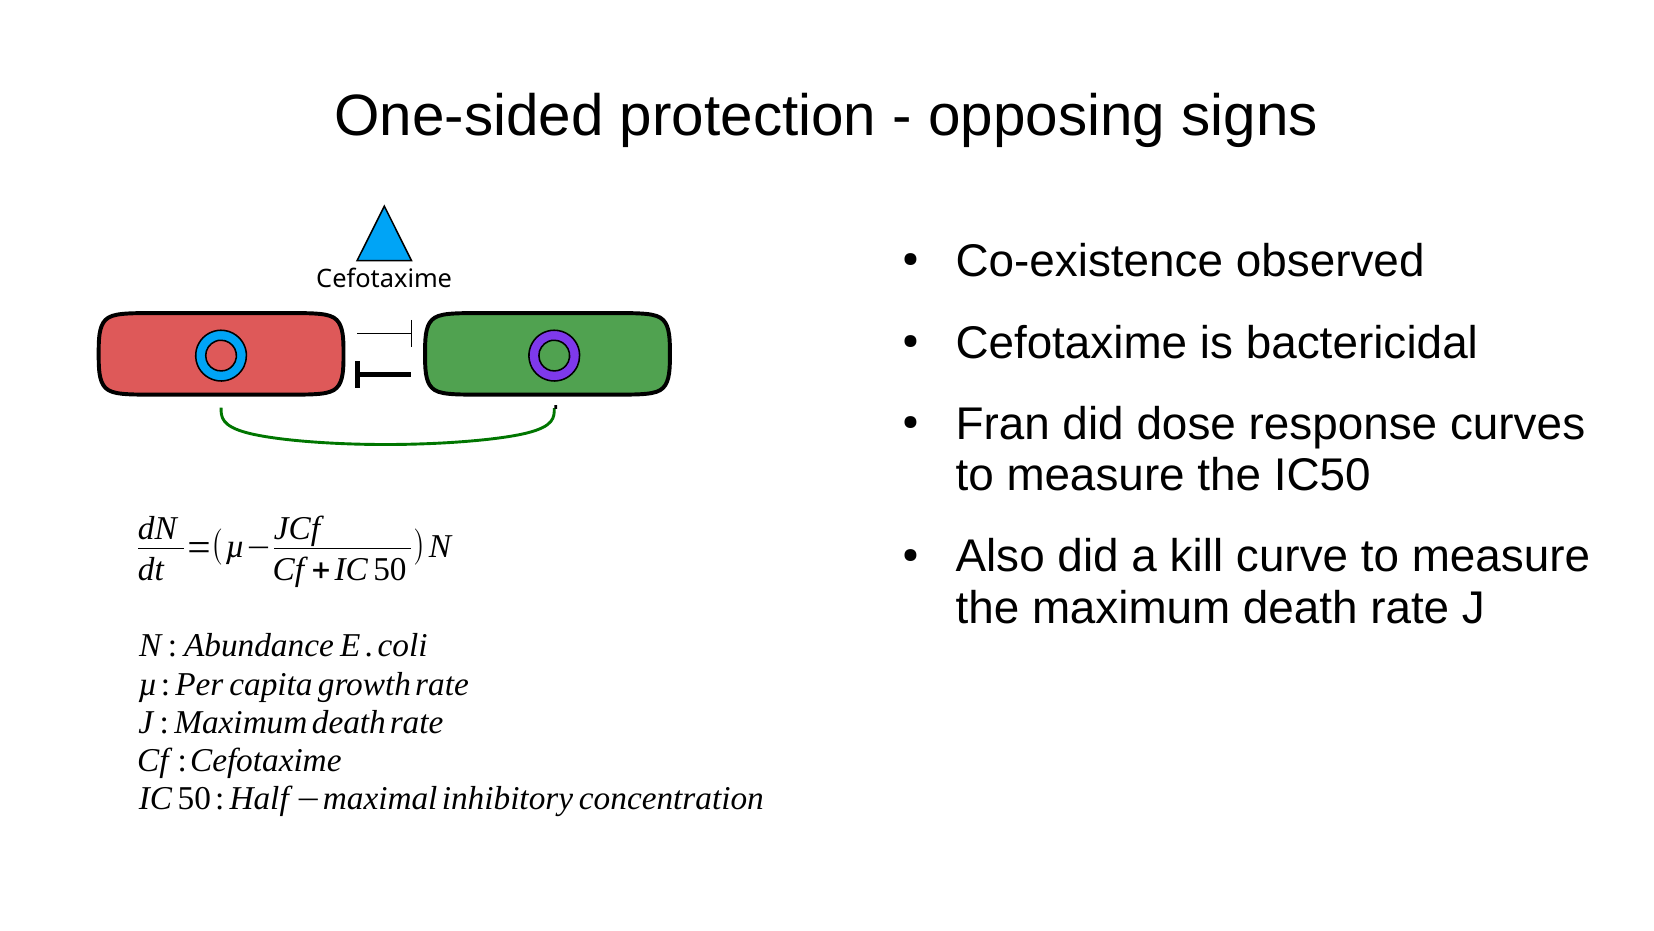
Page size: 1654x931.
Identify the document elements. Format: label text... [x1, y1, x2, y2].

picture [96, 204, 672, 510]
title One-sided protection - opposing signs [82, 37, 1571, 193]
list Co-existence observed Cefotaxime is bactericidal Fran did dose response curves to measure the IC50 Also did a kill curve to measure the maximum death rate J [884, 235, 1594, 860]
chart [126, 509, 775, 817]
